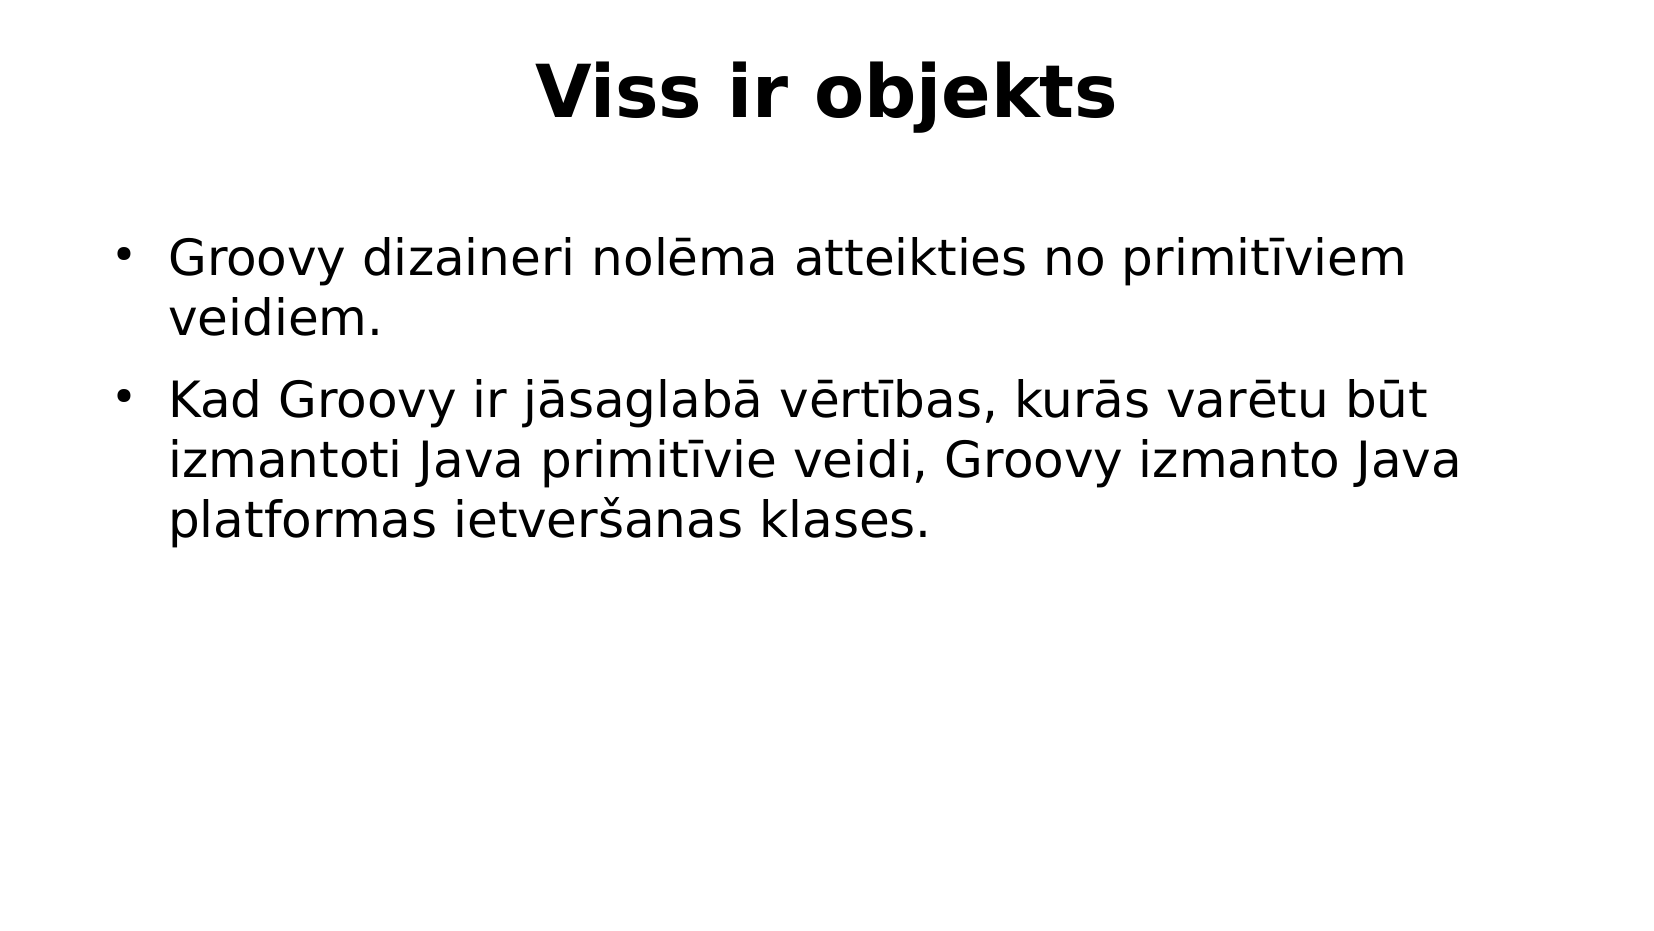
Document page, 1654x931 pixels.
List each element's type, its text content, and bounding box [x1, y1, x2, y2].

list Groovy dizaineri nolēma atteikties no primitīviem veidiem. Kad Groovy ir jāsaglabā vērtības, kurās varētu būt izmantoti Java primitīvie veidi, Groovy izmanto Java platformas ietveršanas klases. [82, 217, 1571, 758]
title Viss ir objekts [82, 37, 1571, 147]
